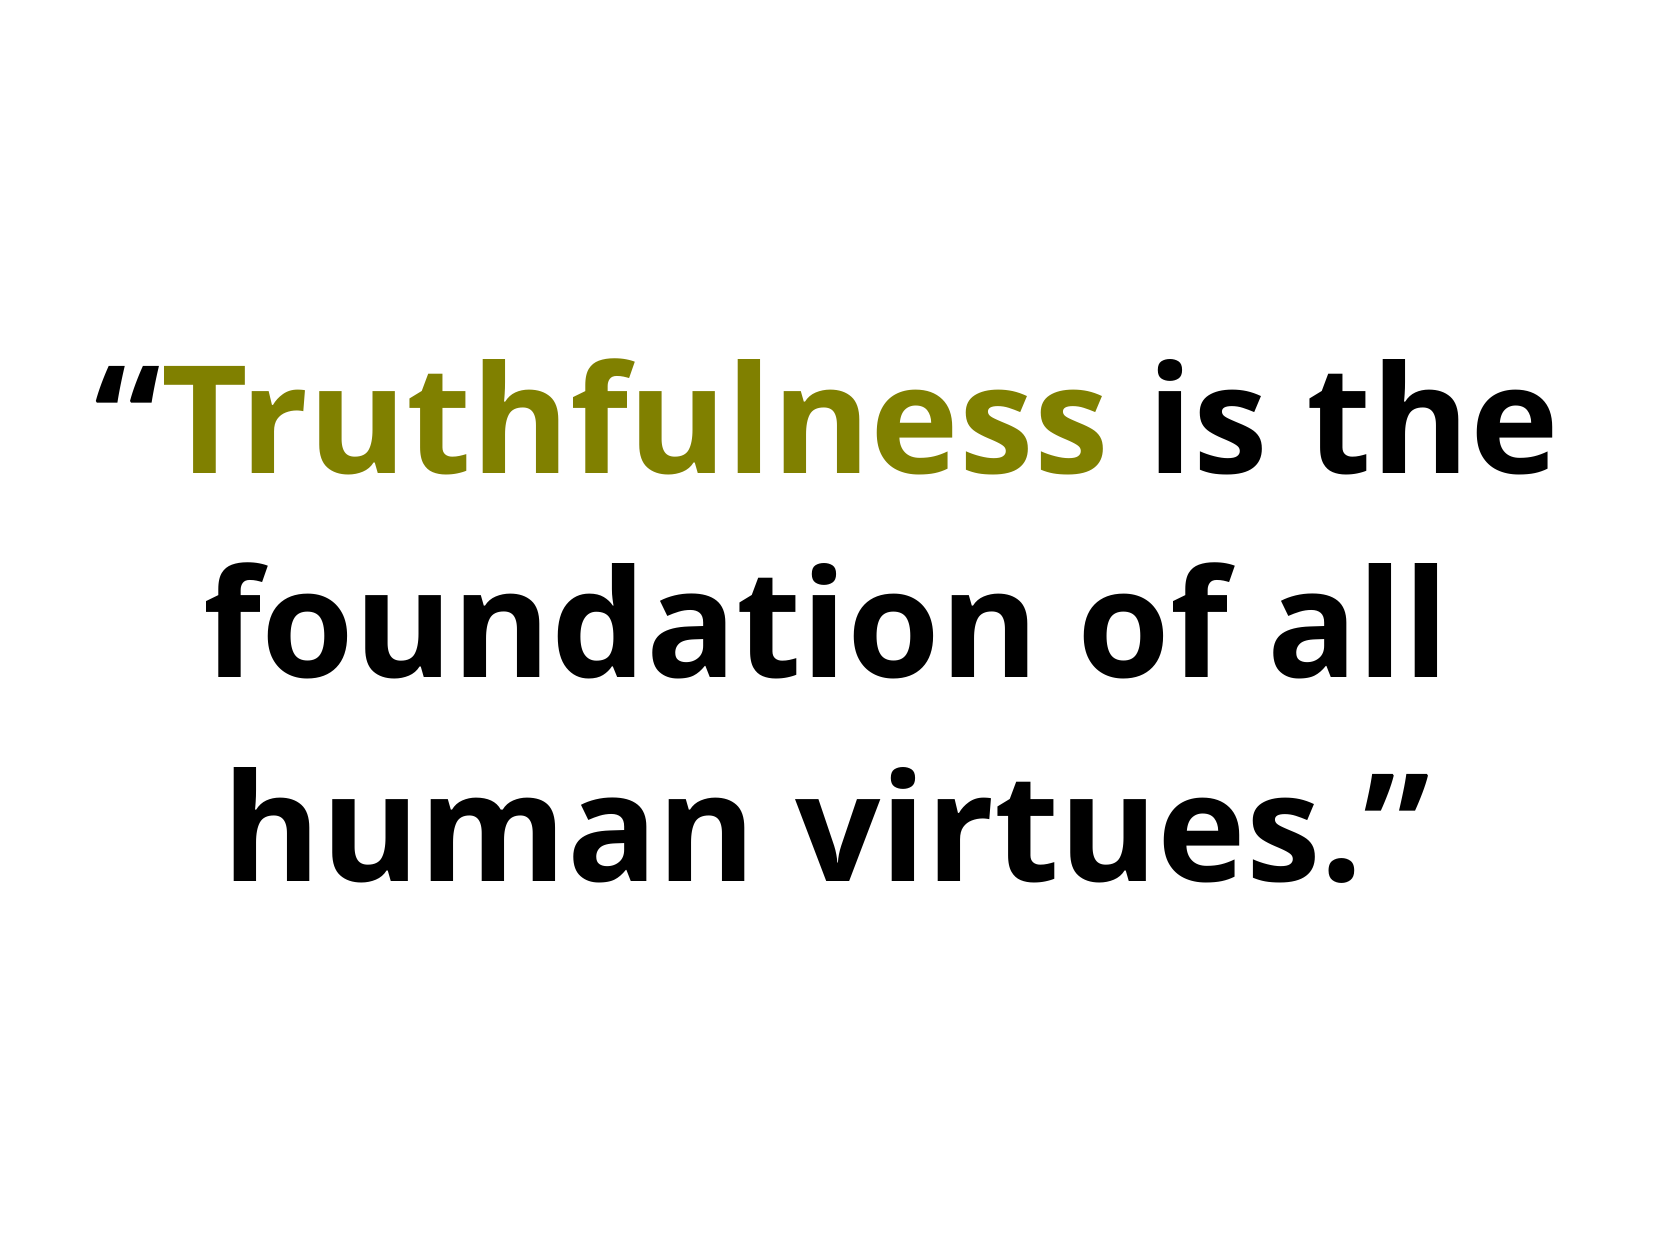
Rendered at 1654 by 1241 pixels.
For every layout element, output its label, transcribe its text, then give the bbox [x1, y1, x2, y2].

title “Truthfulness is the foundation of all human virtues.” [58, 57, 1595, 1182]
